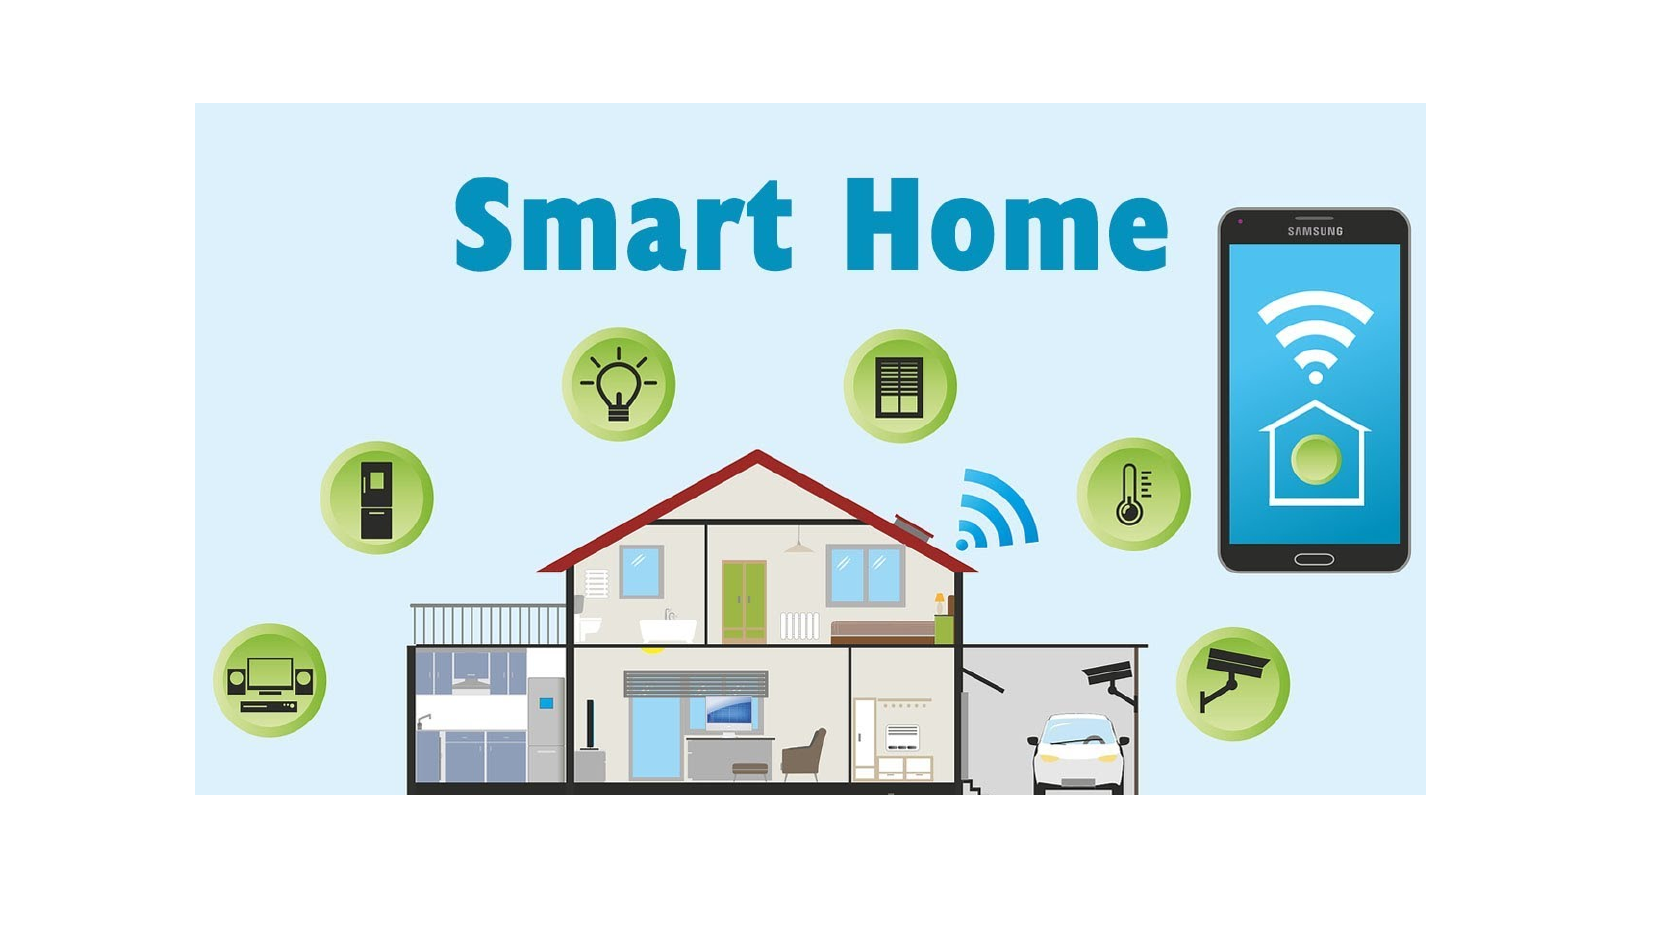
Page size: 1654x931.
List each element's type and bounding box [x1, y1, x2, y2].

picture [195, 103, 1426, 796]
